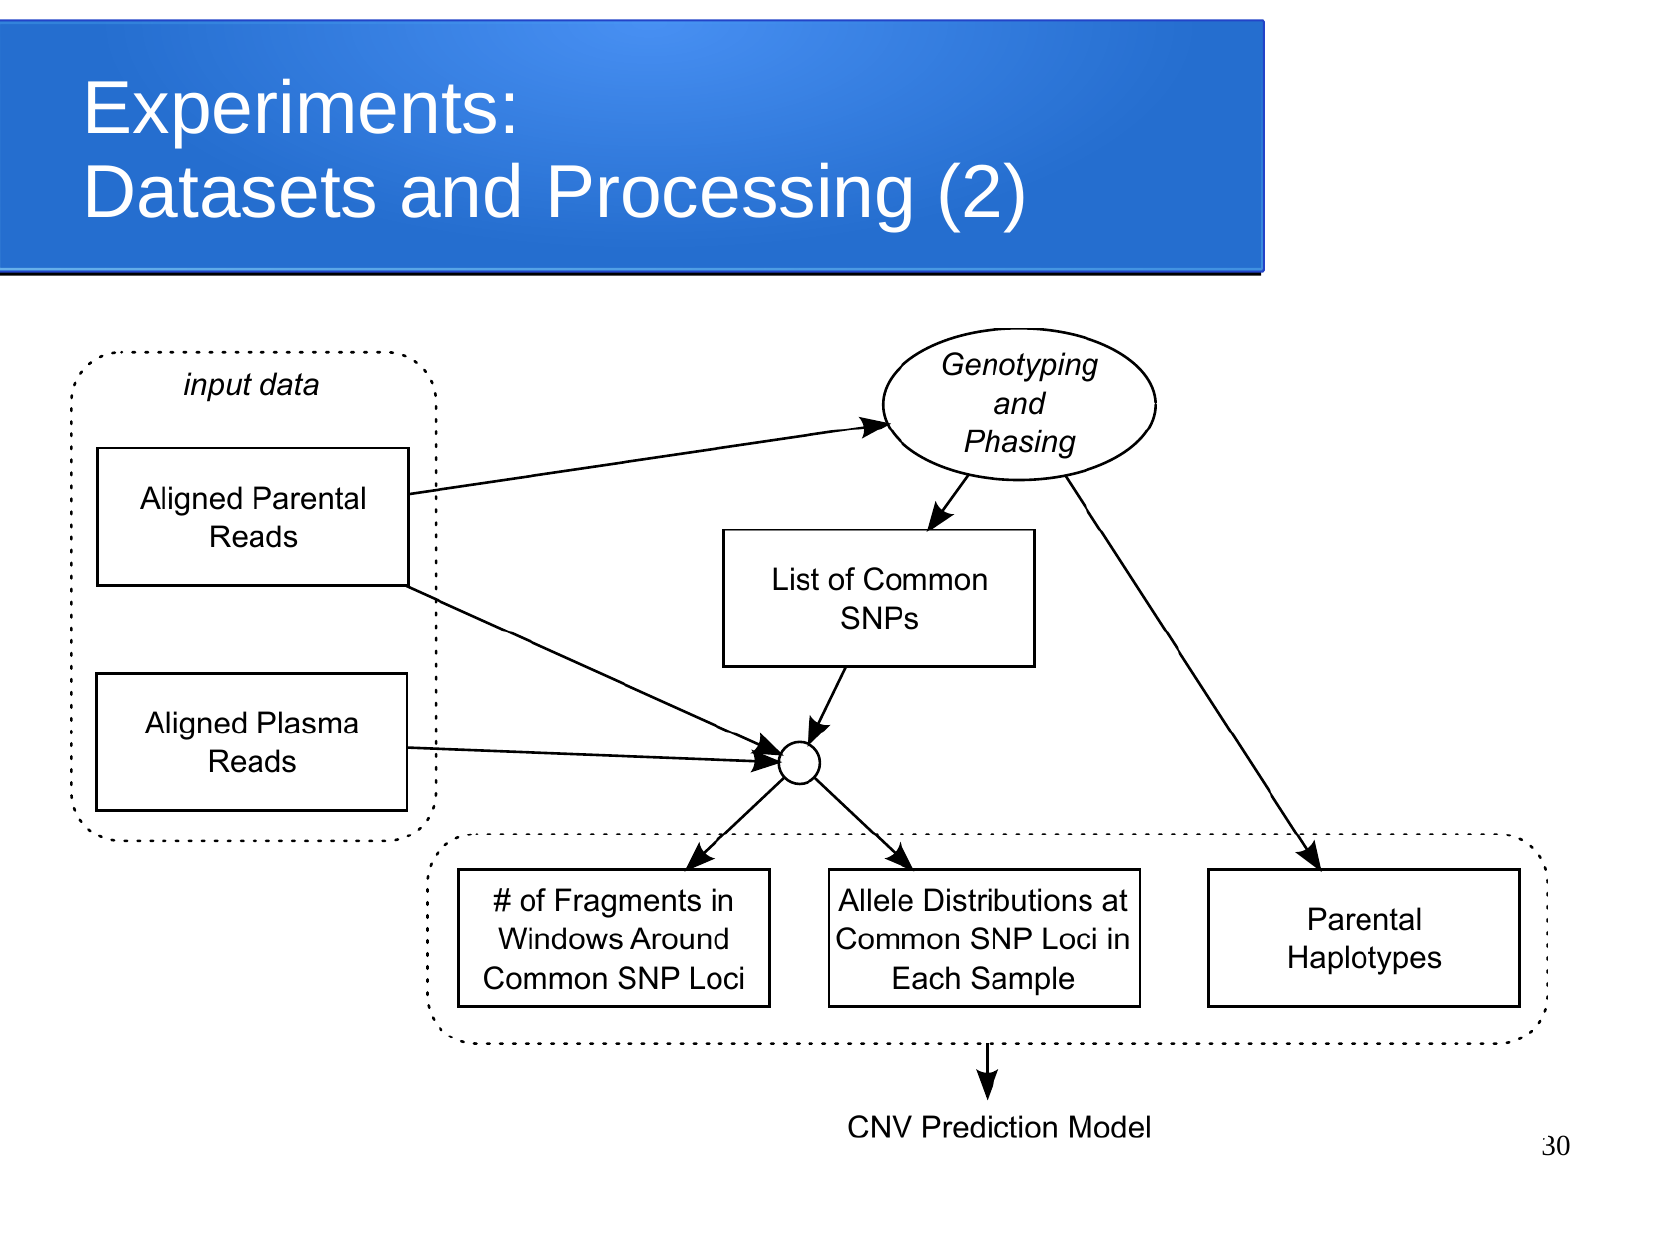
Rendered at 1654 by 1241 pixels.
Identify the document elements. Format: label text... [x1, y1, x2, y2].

title Experiments: Datasets and Processing (2) [82, 47, 1235, 253]
picture [70, 328, 1548, 1138]
